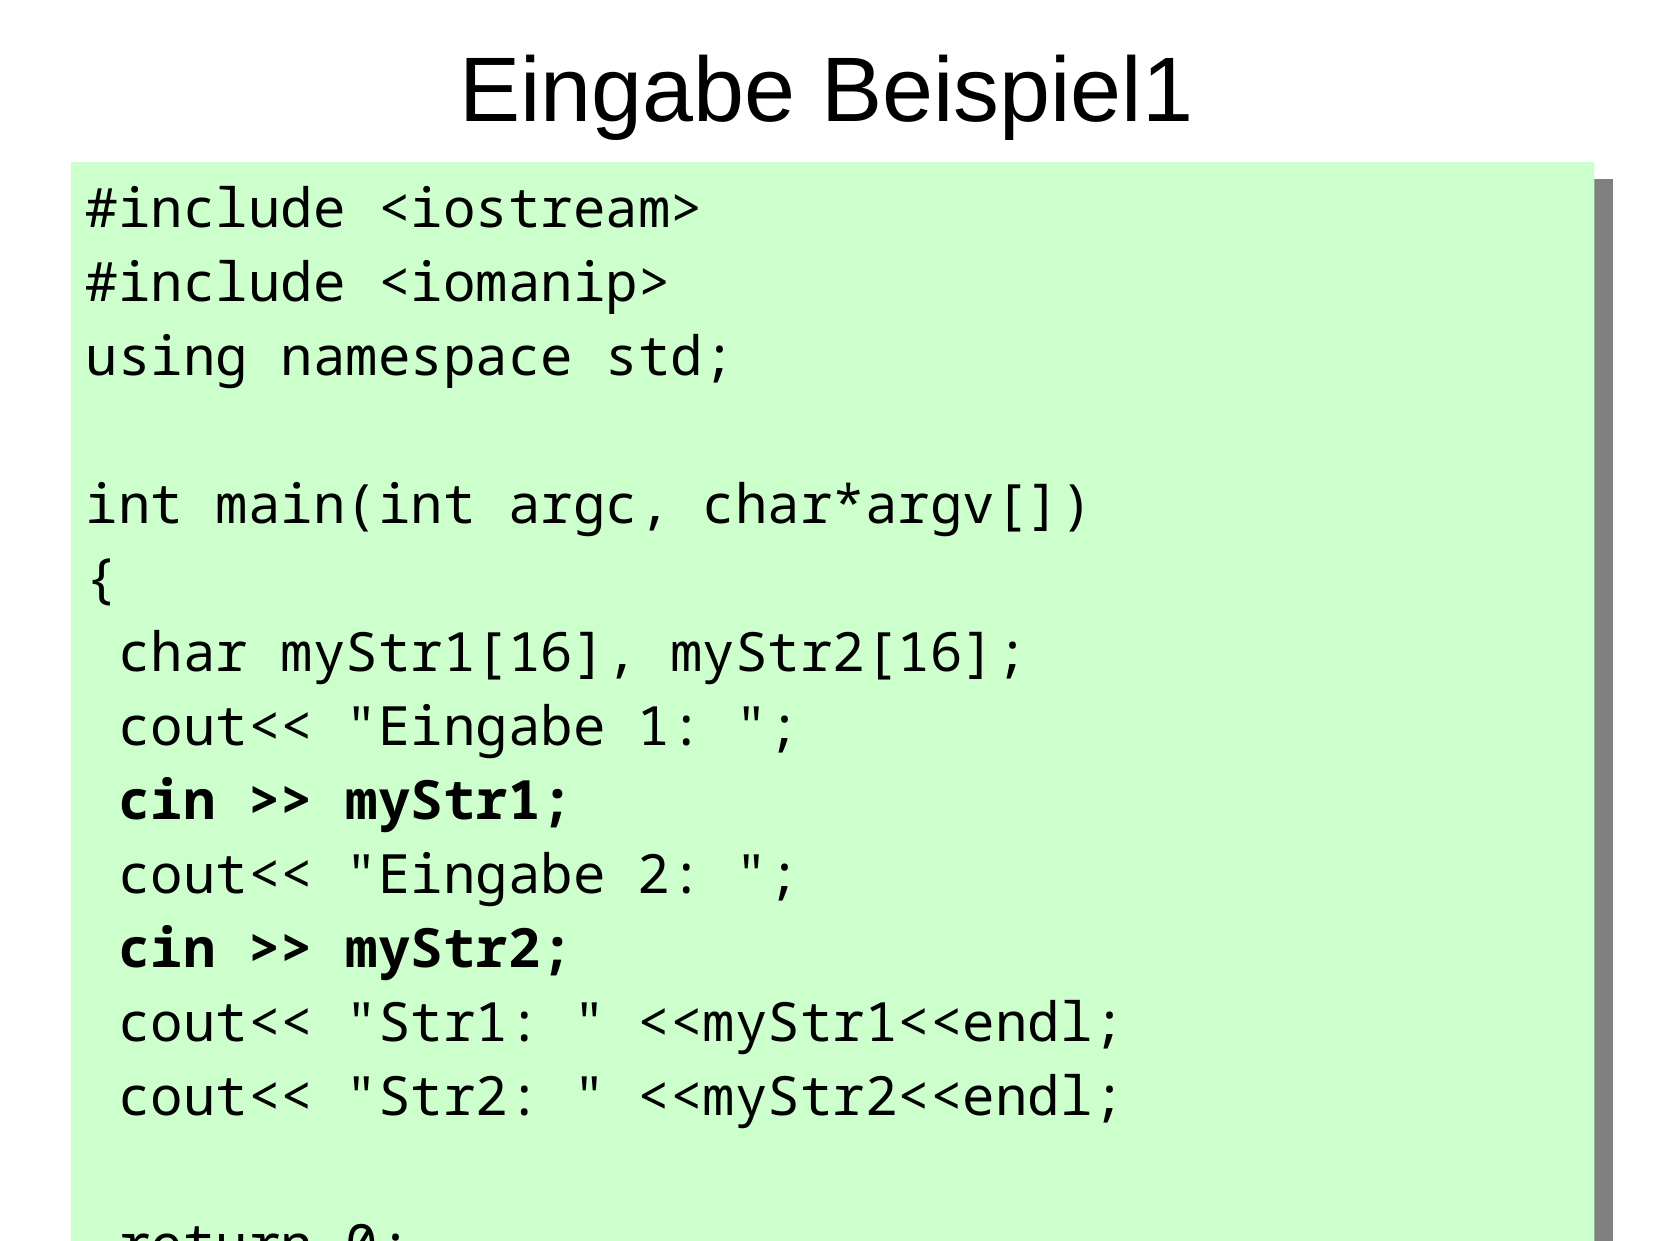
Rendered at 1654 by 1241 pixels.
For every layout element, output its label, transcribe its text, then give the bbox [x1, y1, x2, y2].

text_box #include <iostream> #include <iomanip> using namespace std; int main(int argc, char*argv[]) { char myStr1[16], myStr2[16]; cout<< "Eingabe 1: "; cin >> myStr1; cout<< "Eingabe 2: "; cin >> myStr2; cout<< "Str1: " <<myStr1<<endl; cout<< "Str2: " <<myStr2<<endl; return 0; } [70, 162, 1595, 1189]
title Eingabe Beispiel1 [82, 25, 1571, 154]
